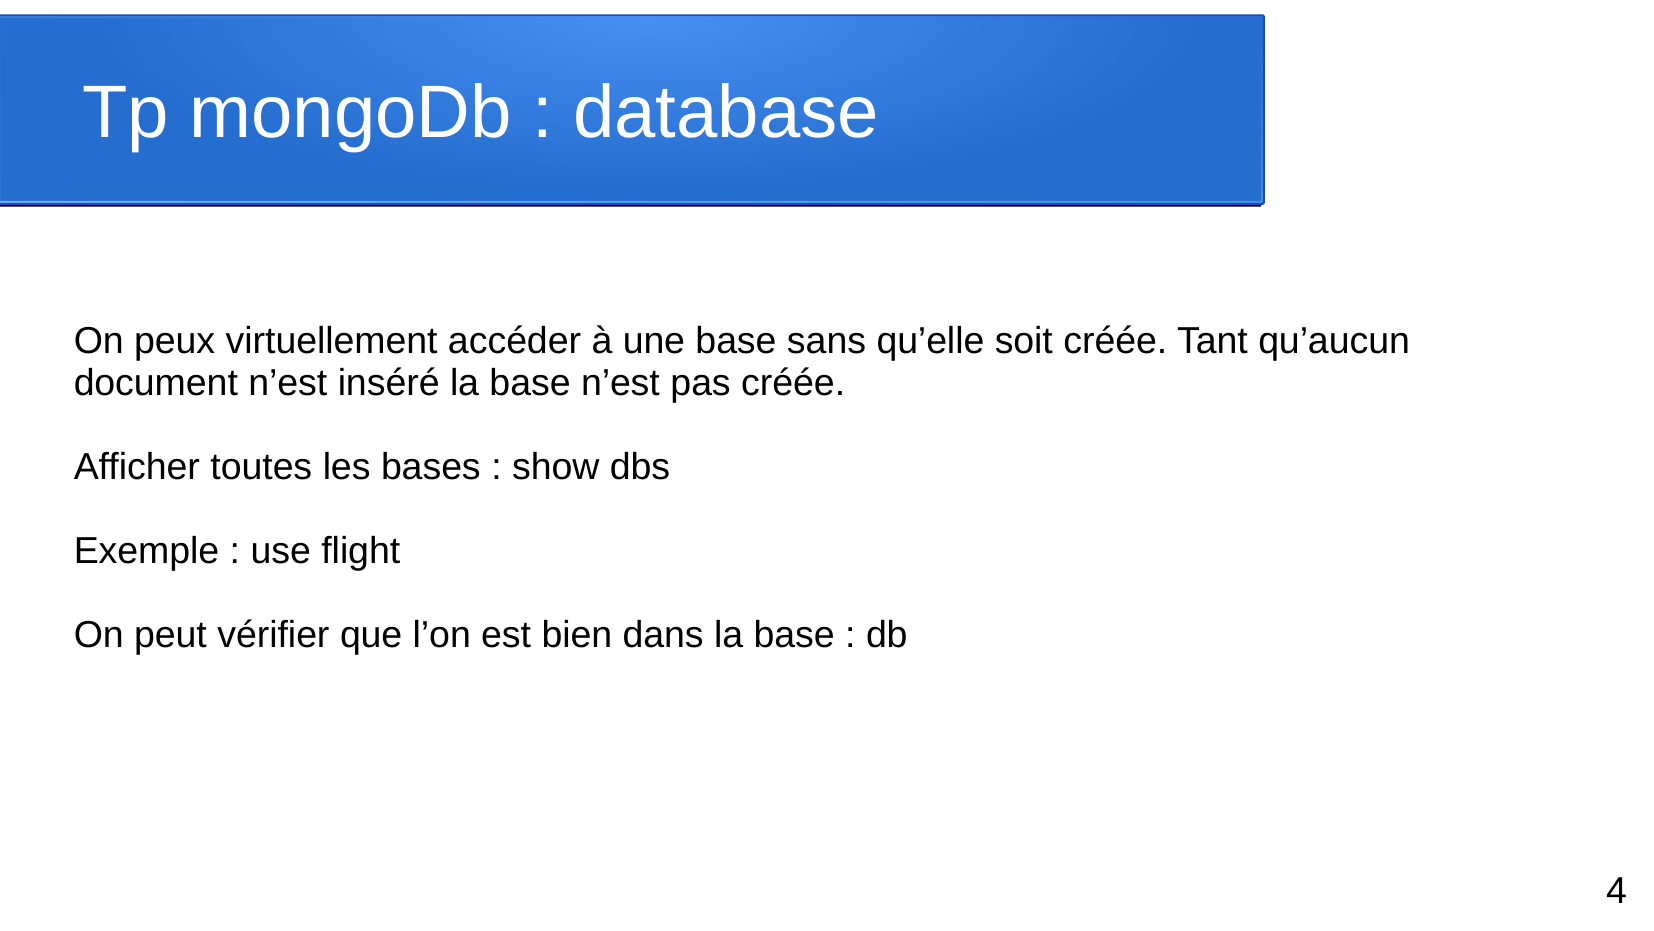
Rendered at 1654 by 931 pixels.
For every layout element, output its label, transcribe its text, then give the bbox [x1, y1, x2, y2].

text_box 4 [1591, 862, 1642, 920]
title Tp mongoDb : database [82, 35, 1235, 189]
text_box On peux virtuellement accéder à une base sans qu’elle soit créée. Tant qu’aucun document n’est inséré la base n’est pas créée. Afficher toutes les bases : show dbs Exemple : use flight On peut vérifier que l’on est bien dans la base : db [59, 311, 1512, 663]
